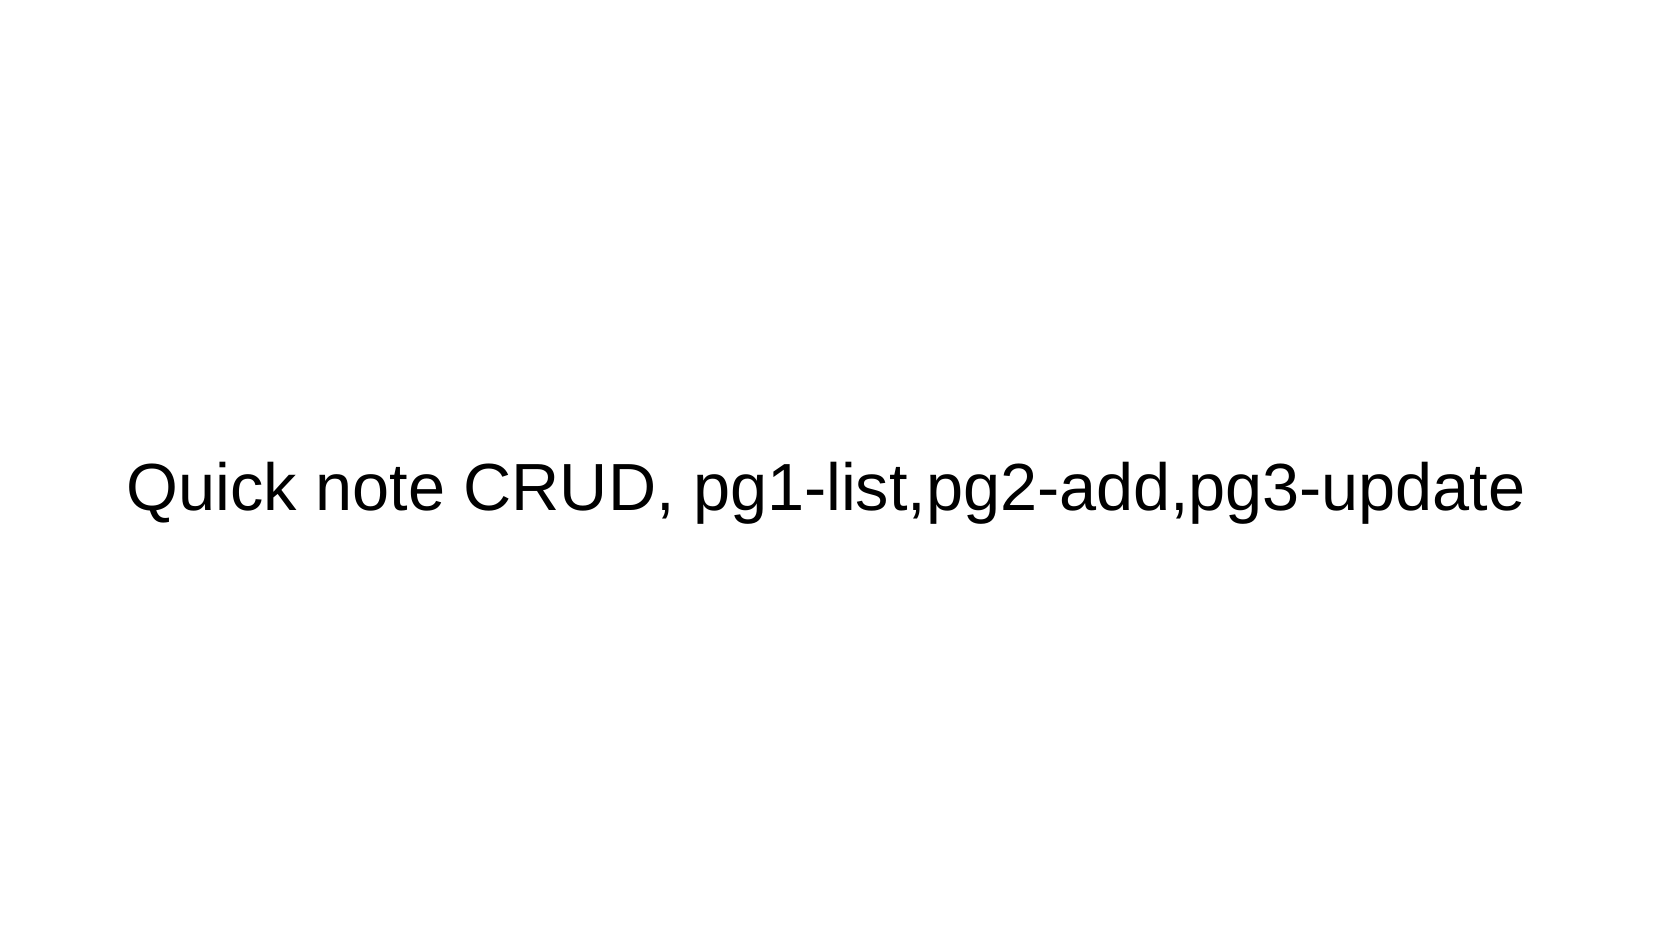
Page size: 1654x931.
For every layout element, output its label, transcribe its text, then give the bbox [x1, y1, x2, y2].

subtitle Quick note CRUD, pg1-list,pg2-add,pg3-update [82, 217, 1571, 758]
